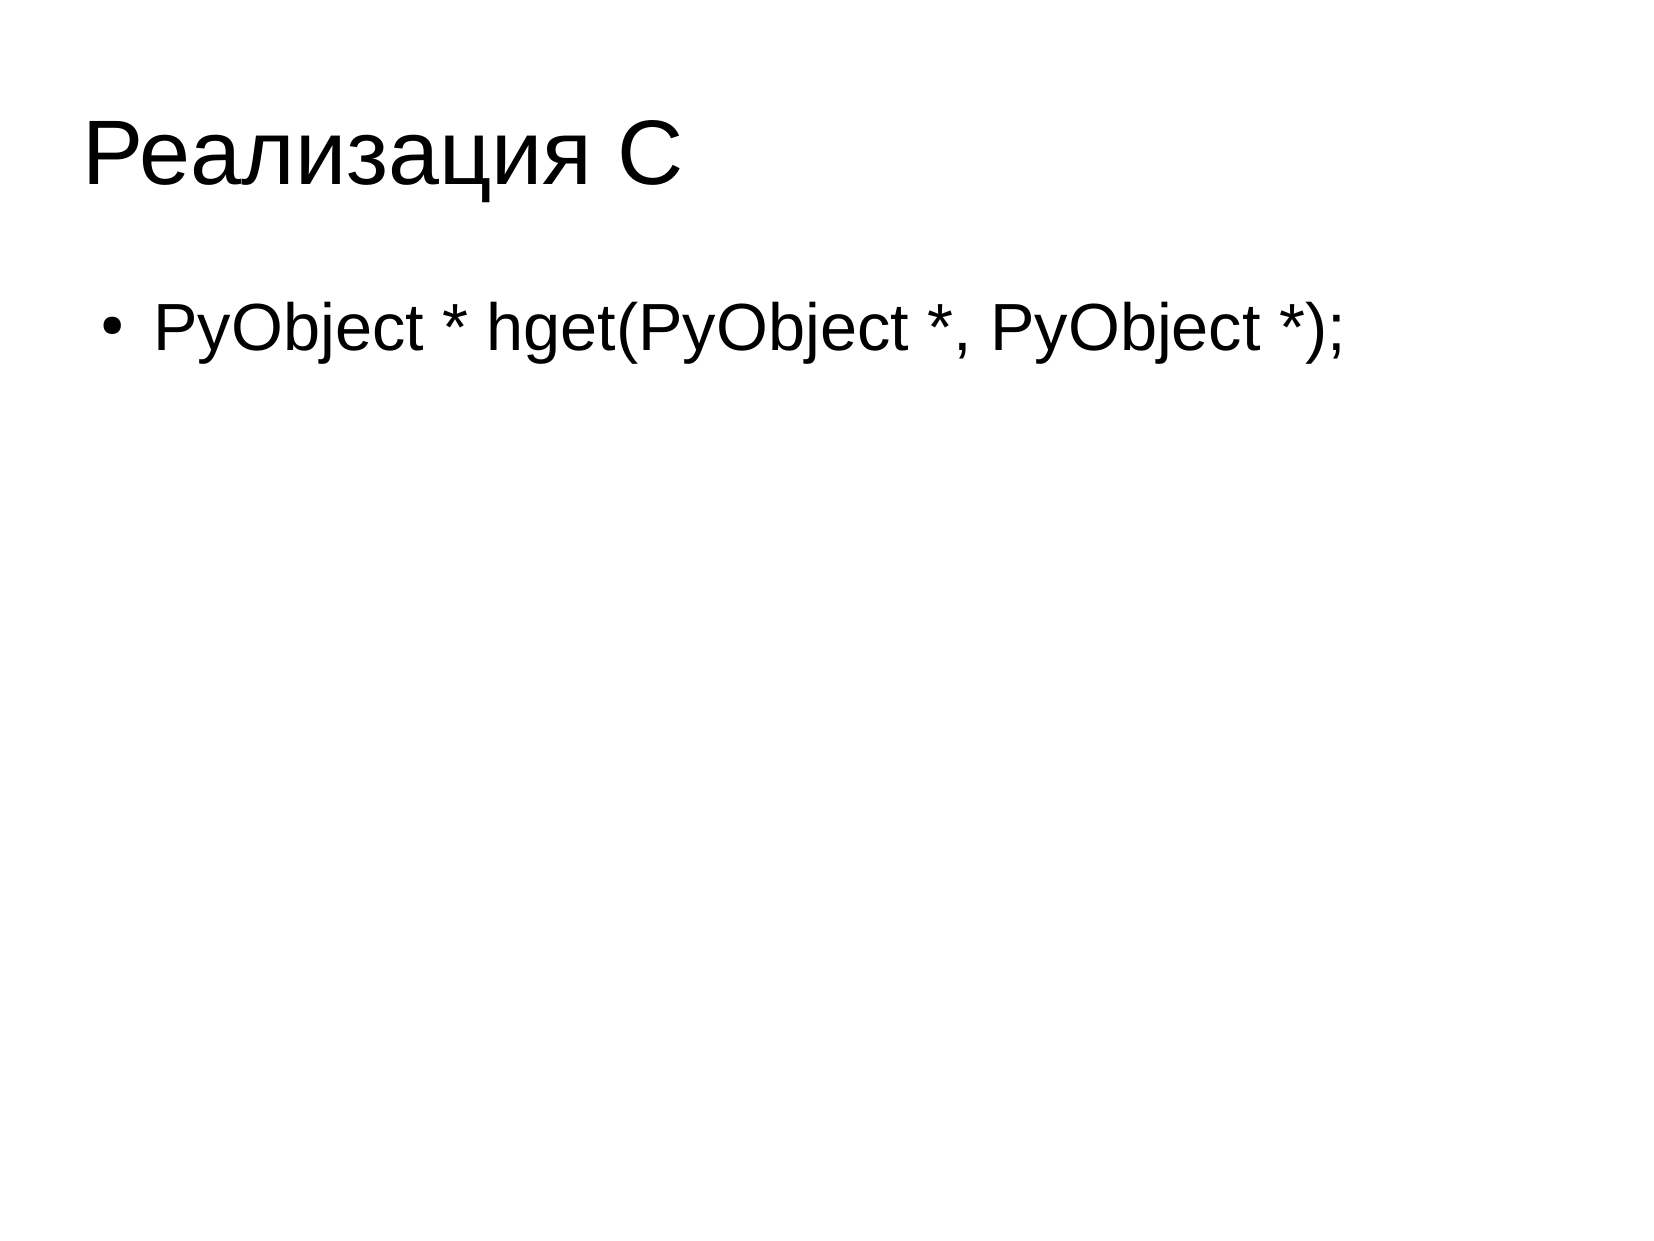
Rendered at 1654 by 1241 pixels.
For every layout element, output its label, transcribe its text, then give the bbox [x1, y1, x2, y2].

title Реализация C [82, 49, 1571, 257]
list PyObject * hget(PyObject *, PyObject *); [82, 290, 1571, 1010]
